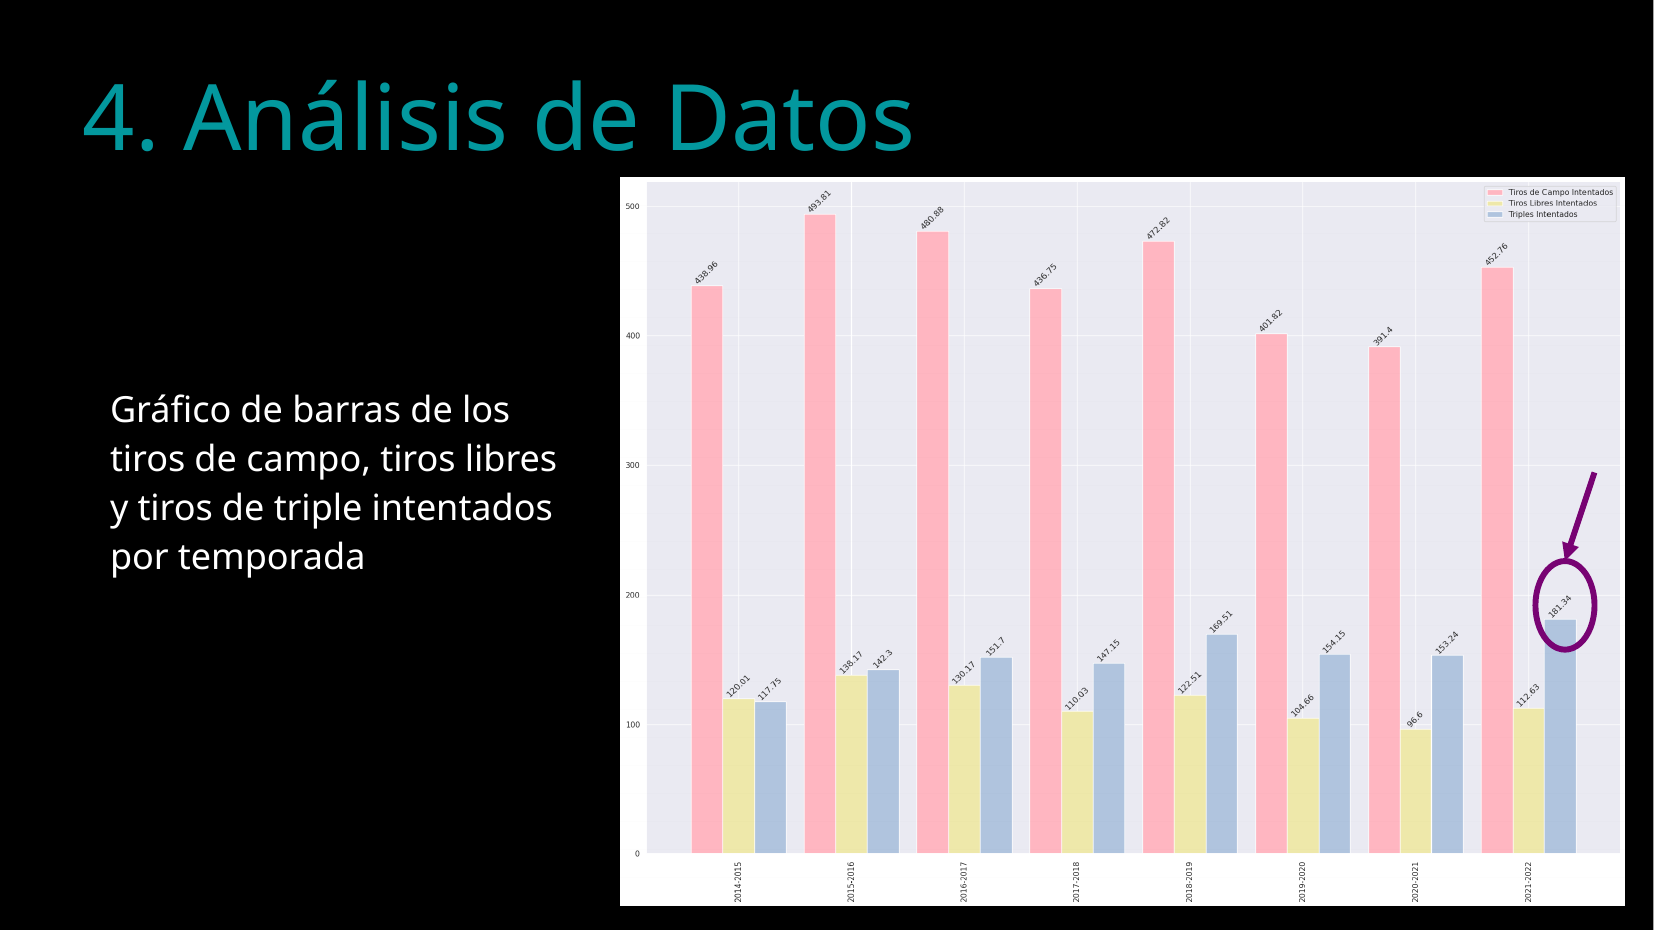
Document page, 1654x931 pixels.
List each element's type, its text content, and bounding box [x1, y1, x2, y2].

picture [620, 177, 1625, 907]
list Gráfico de barras de los tiros de campo, tiros libres y tiros de triple intentados por temporada [59, 383, 562, 591]
title 4. Análisis de Datos [82, 28, 1571, 201]
text_box [1535, 561, 1595, 650]
